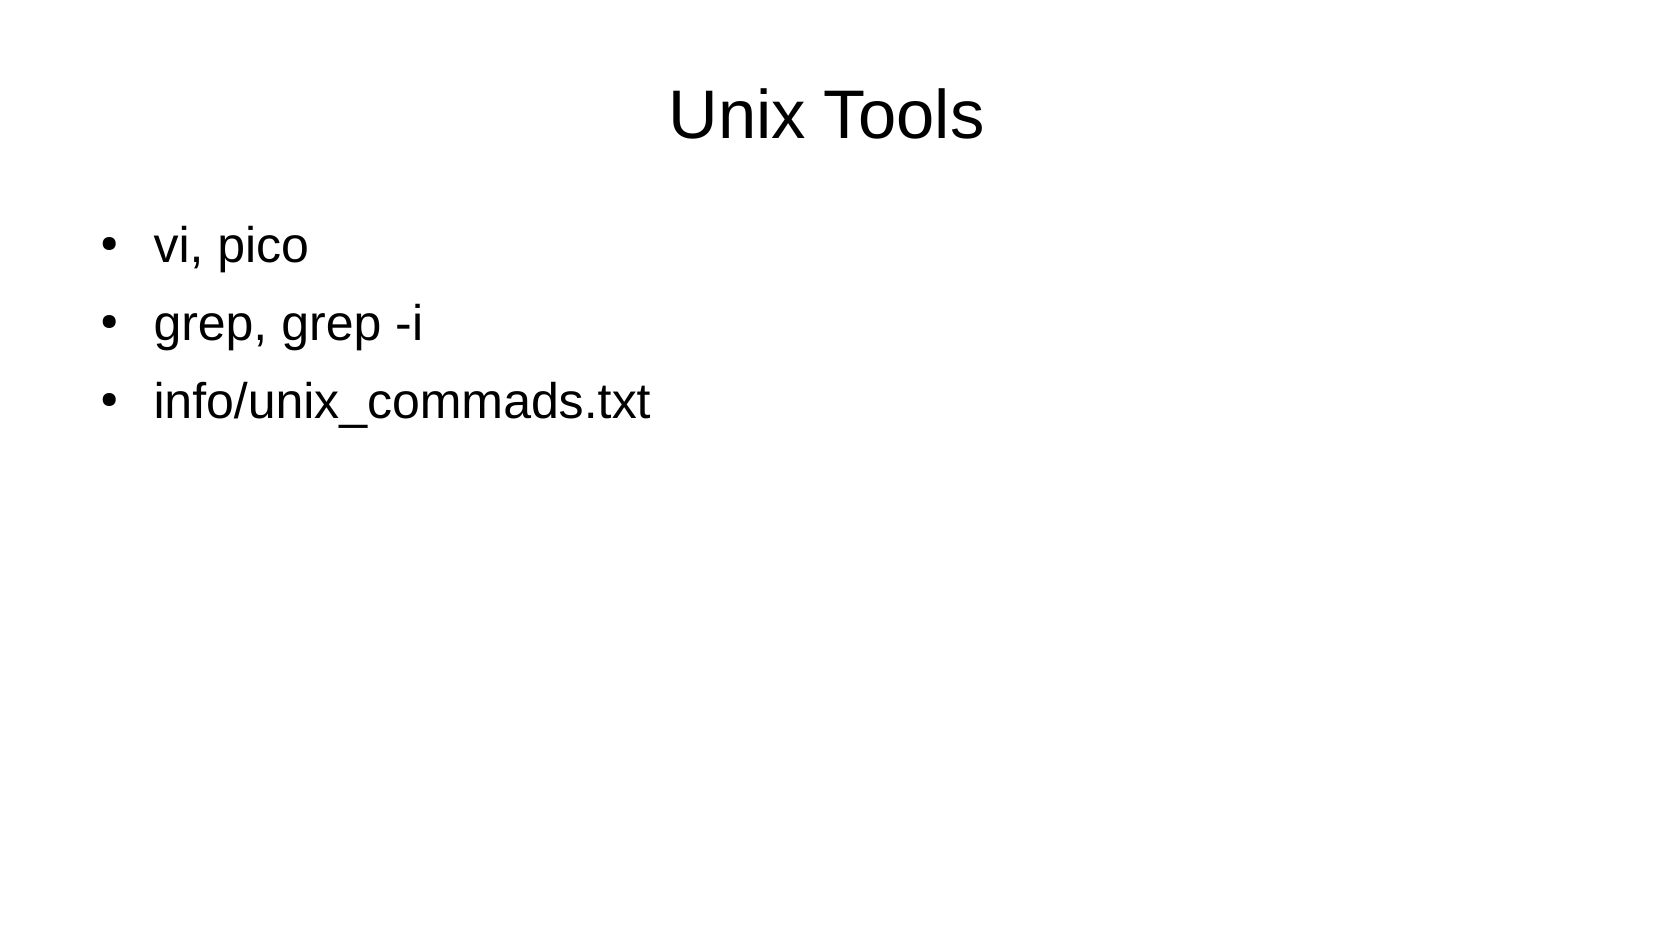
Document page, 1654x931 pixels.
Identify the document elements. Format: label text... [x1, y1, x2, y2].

title Unix Tools [82, 37, 1571, 193]
list vi, pico grep, grep -i info/unix_commads.txt [82, 217, 1571, 758]
